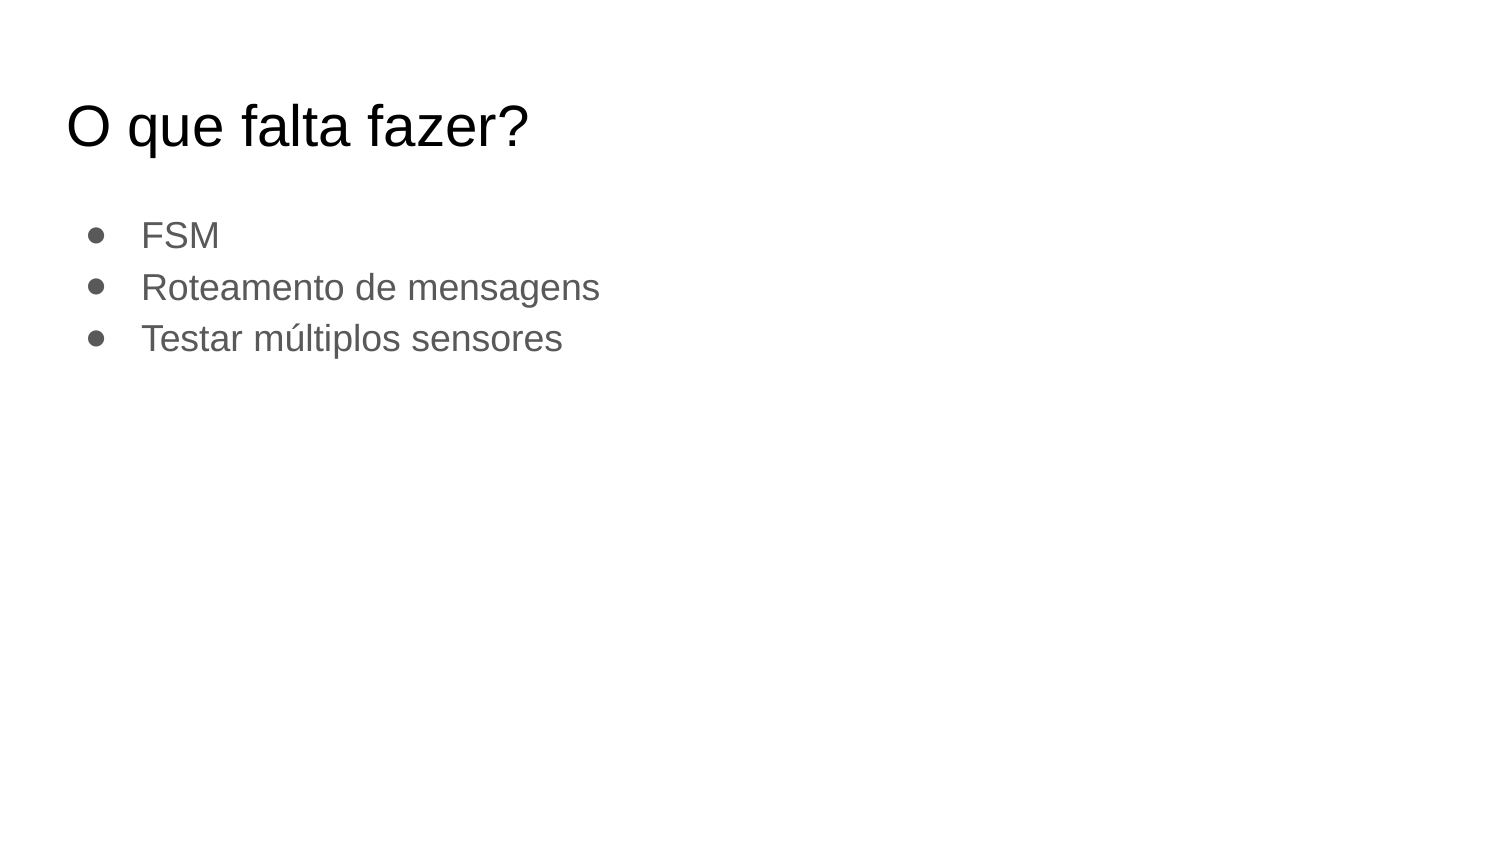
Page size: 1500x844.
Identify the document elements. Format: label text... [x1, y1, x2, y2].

list FSM Roteamento de mensagens Testar múltiplos sensores [51, 189, 1449, 750]
title O que falta fazer? [51, 72, 1449, 167]
